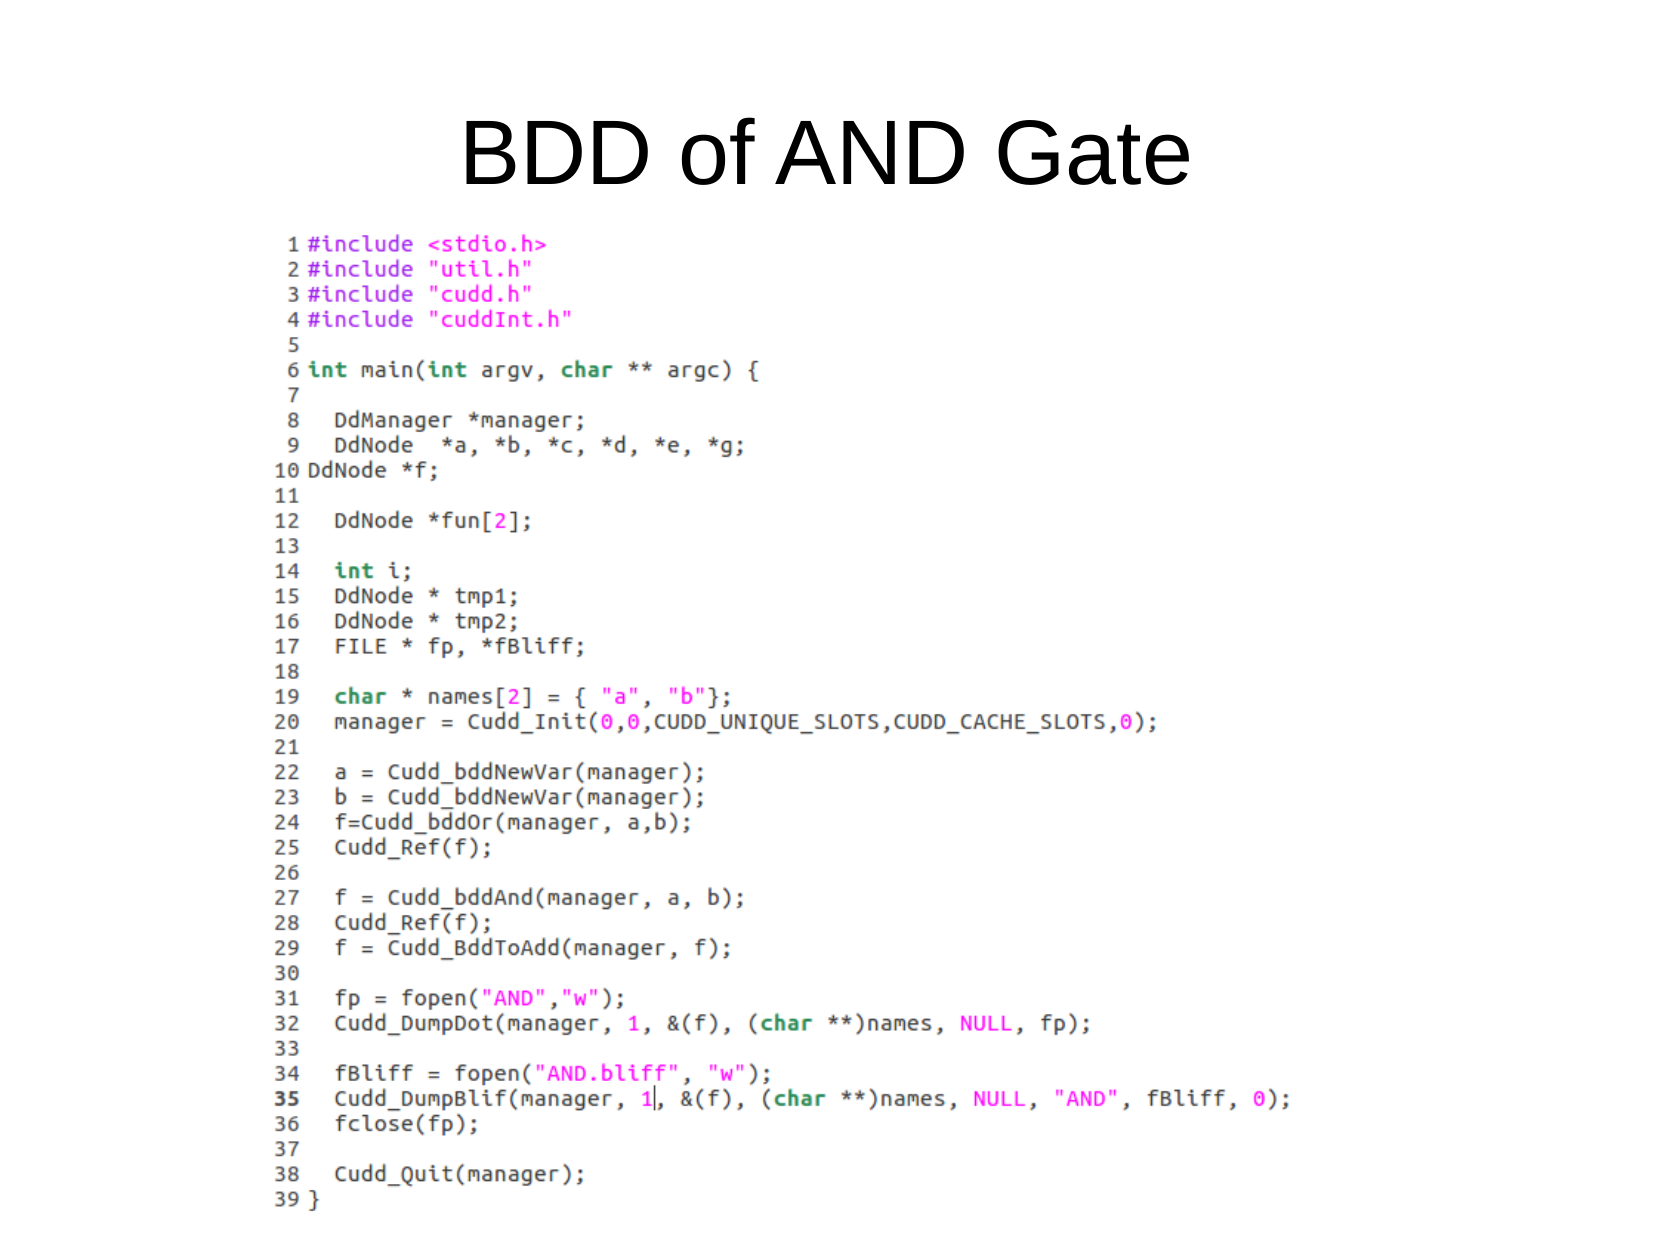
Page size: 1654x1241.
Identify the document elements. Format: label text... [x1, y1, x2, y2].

title BDD of AND Gate [82, 49, 1571, 257]
picture [271, 234, 1330, 1217]
